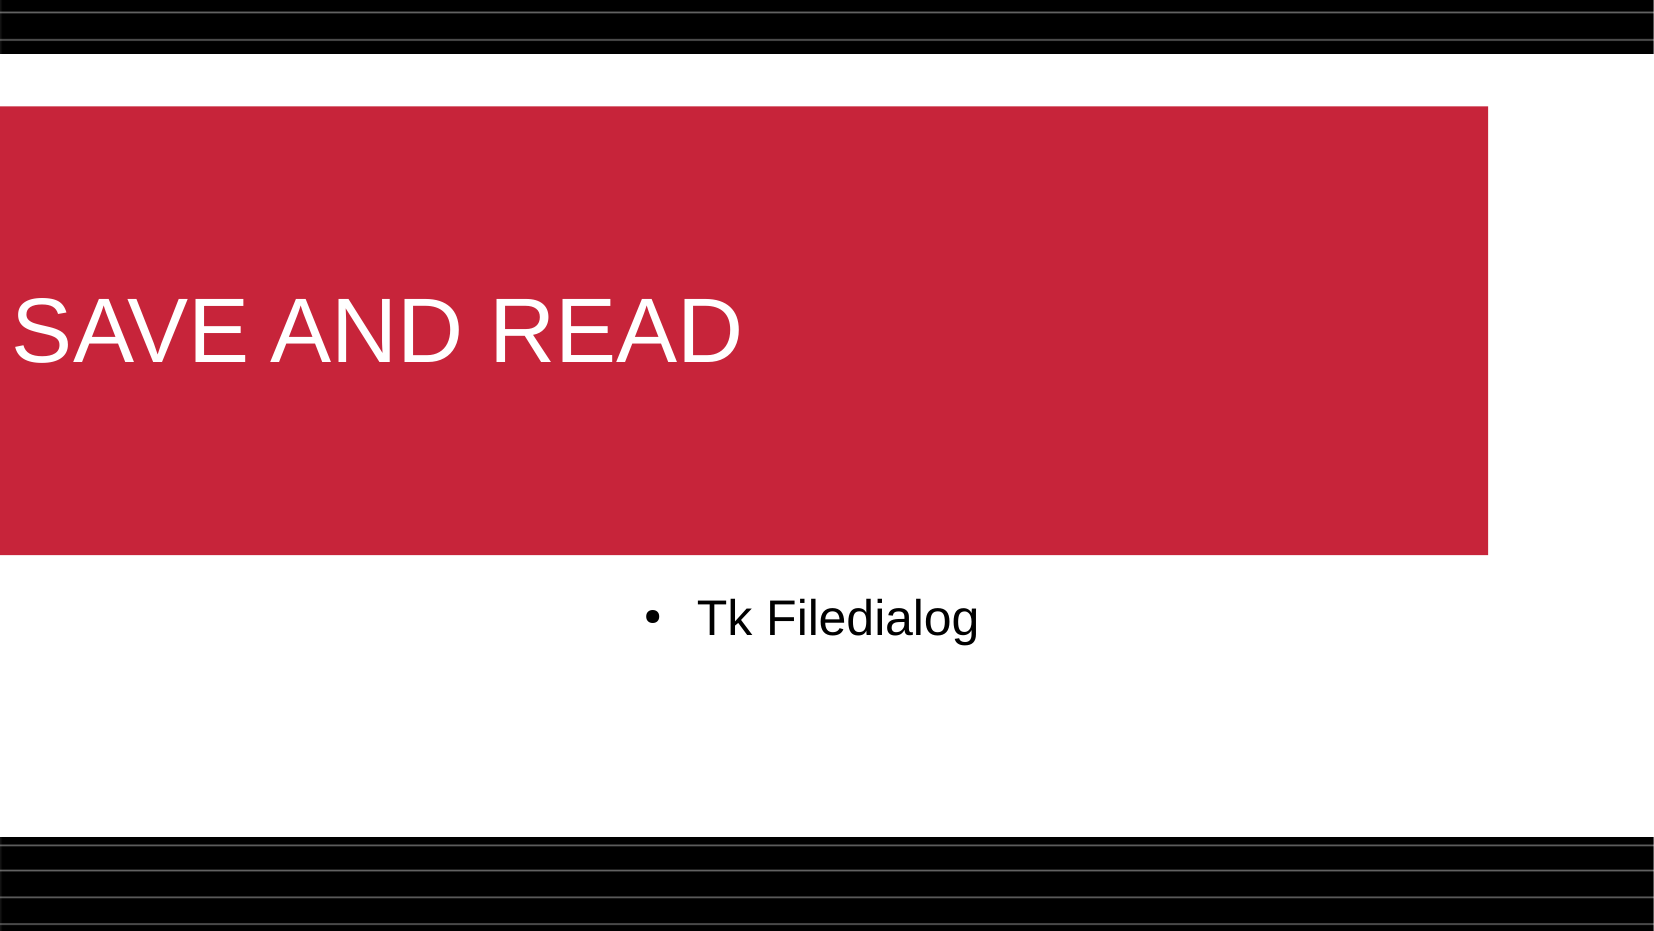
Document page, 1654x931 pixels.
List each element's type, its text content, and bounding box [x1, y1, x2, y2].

list Tk Filedialog [625, 590, 1489, 804]
picture [0, 0, 1654, 54]
title SAVE AND READ [0, 106, 1489, 556]
picture [0, 837, 1654, 931]
